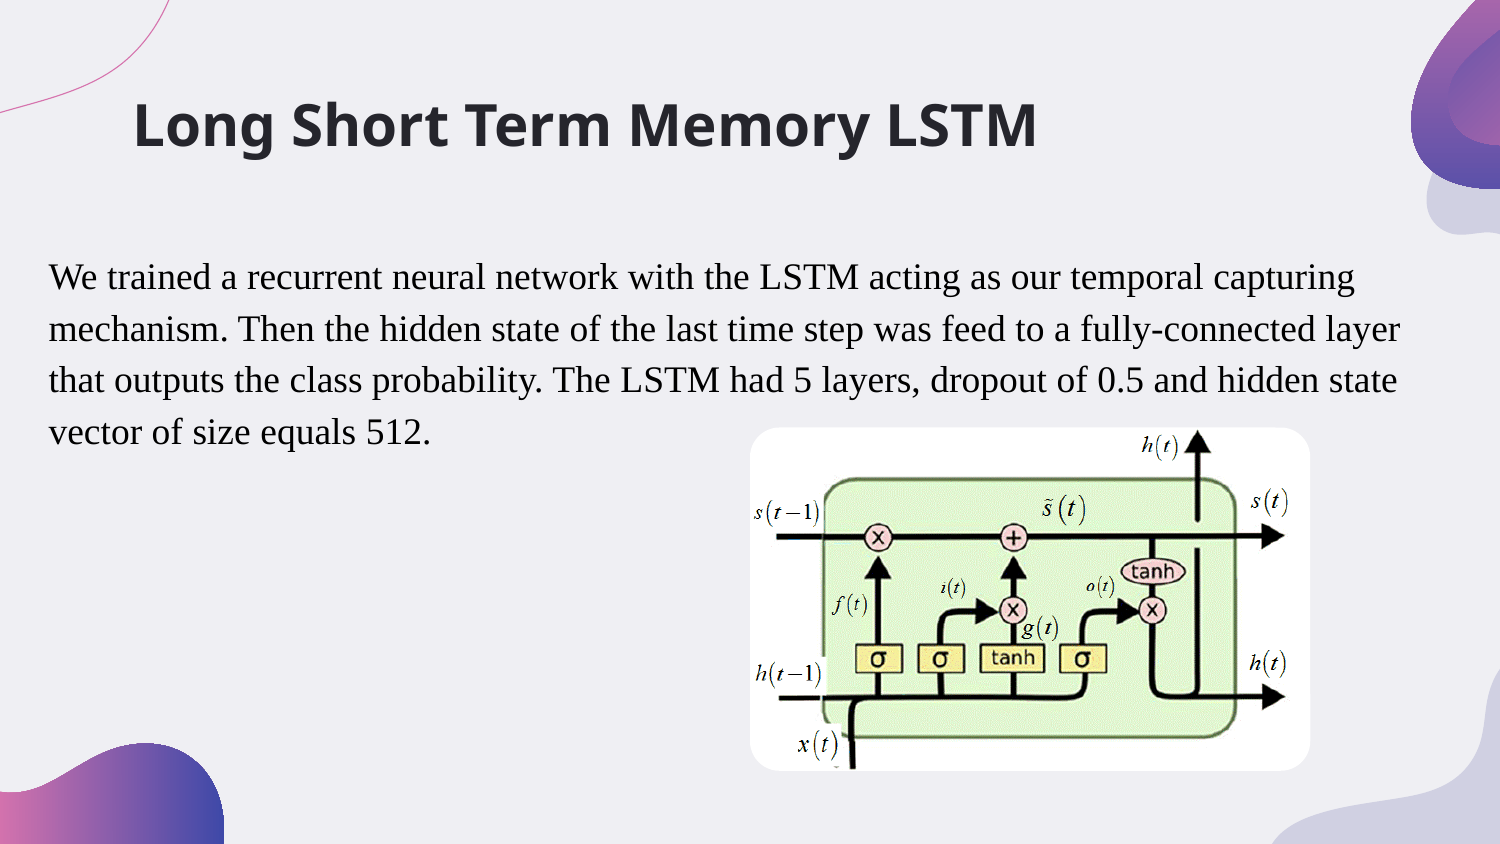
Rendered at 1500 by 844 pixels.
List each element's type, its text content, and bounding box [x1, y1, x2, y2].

text_box We trained a recurrent neural network with the LSTM acting as our temporal capturing mechanism. Then the hidden state of the last time step was feed to a fully-connected layer that outputs the class probability. The LSTM had 5 layers, dropout of 0.5 and hidden state vector of size equals 512. [33, 230, 1468, 742]
text_box [0, 743, 224, 844]
text_box [749, 427, 1311, 771]
title Long Short Term Memory LSTM [116, 72, 1383, 167]
